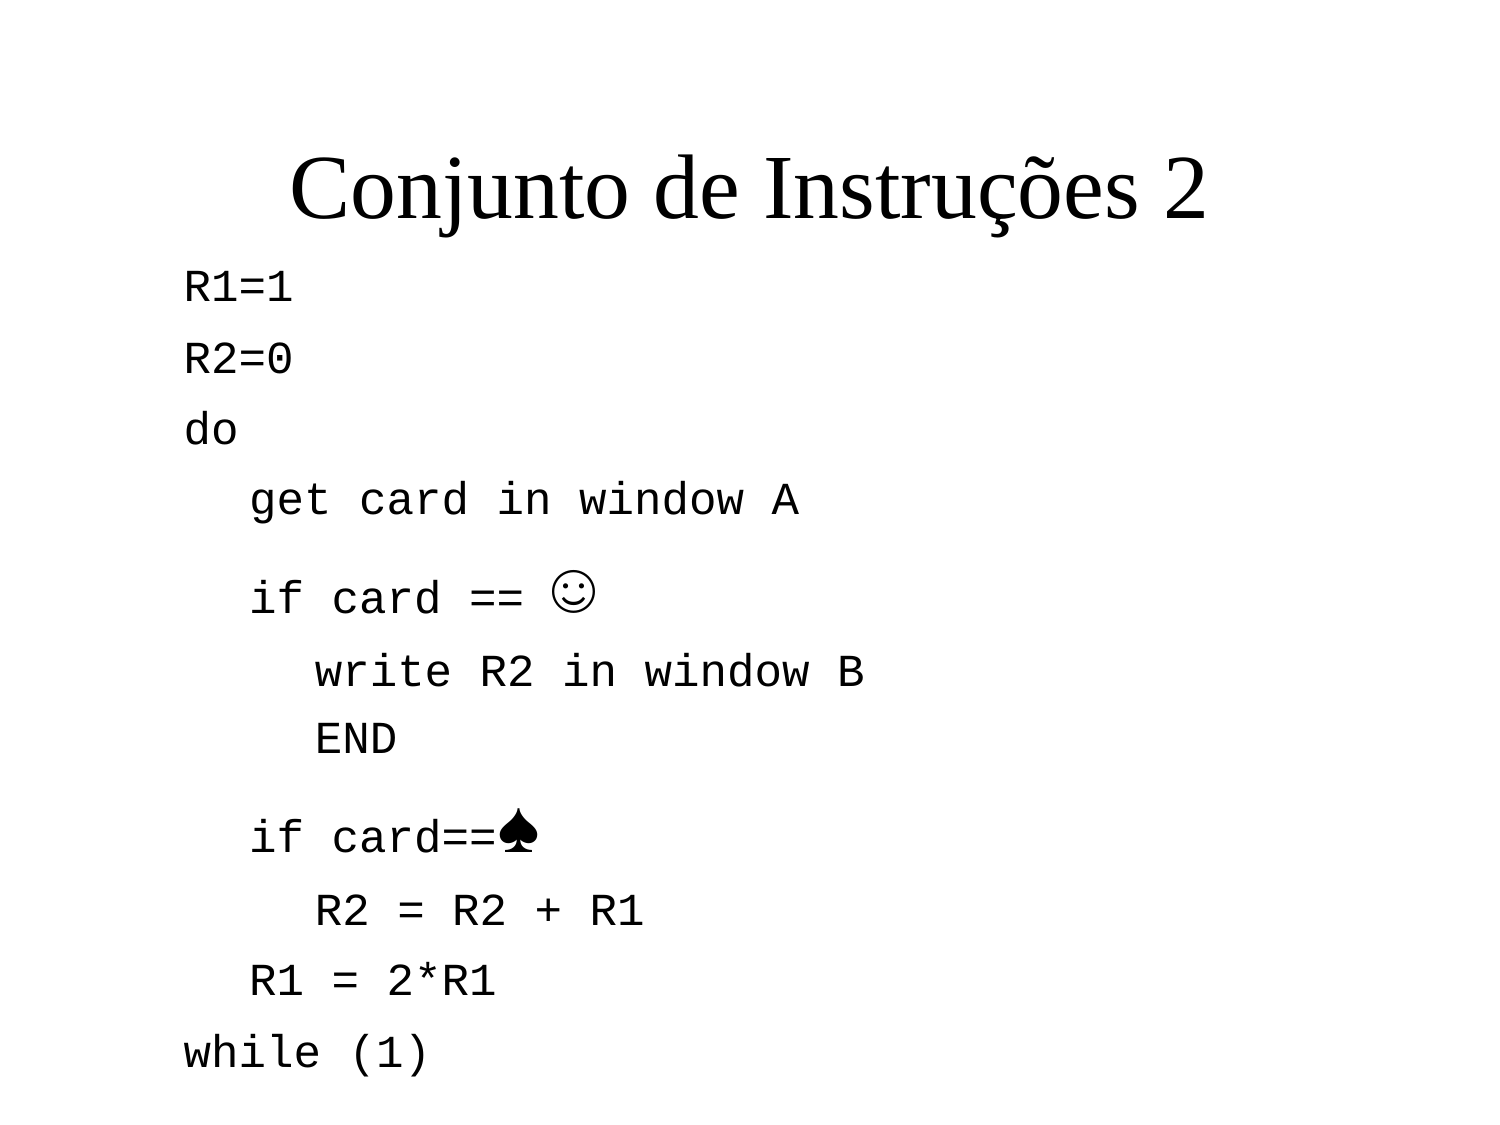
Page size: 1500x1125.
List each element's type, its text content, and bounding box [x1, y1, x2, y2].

list R1=1 R2=0 do get card in window A if card == ☺ write R2 in window B END if card==♠ R2 = R2 + R1 R1 = 2*R1 while (1) [112, 248, 1388, 1084]
title Conjunto de Instruções 2 [112, 56, 1388, 248]
